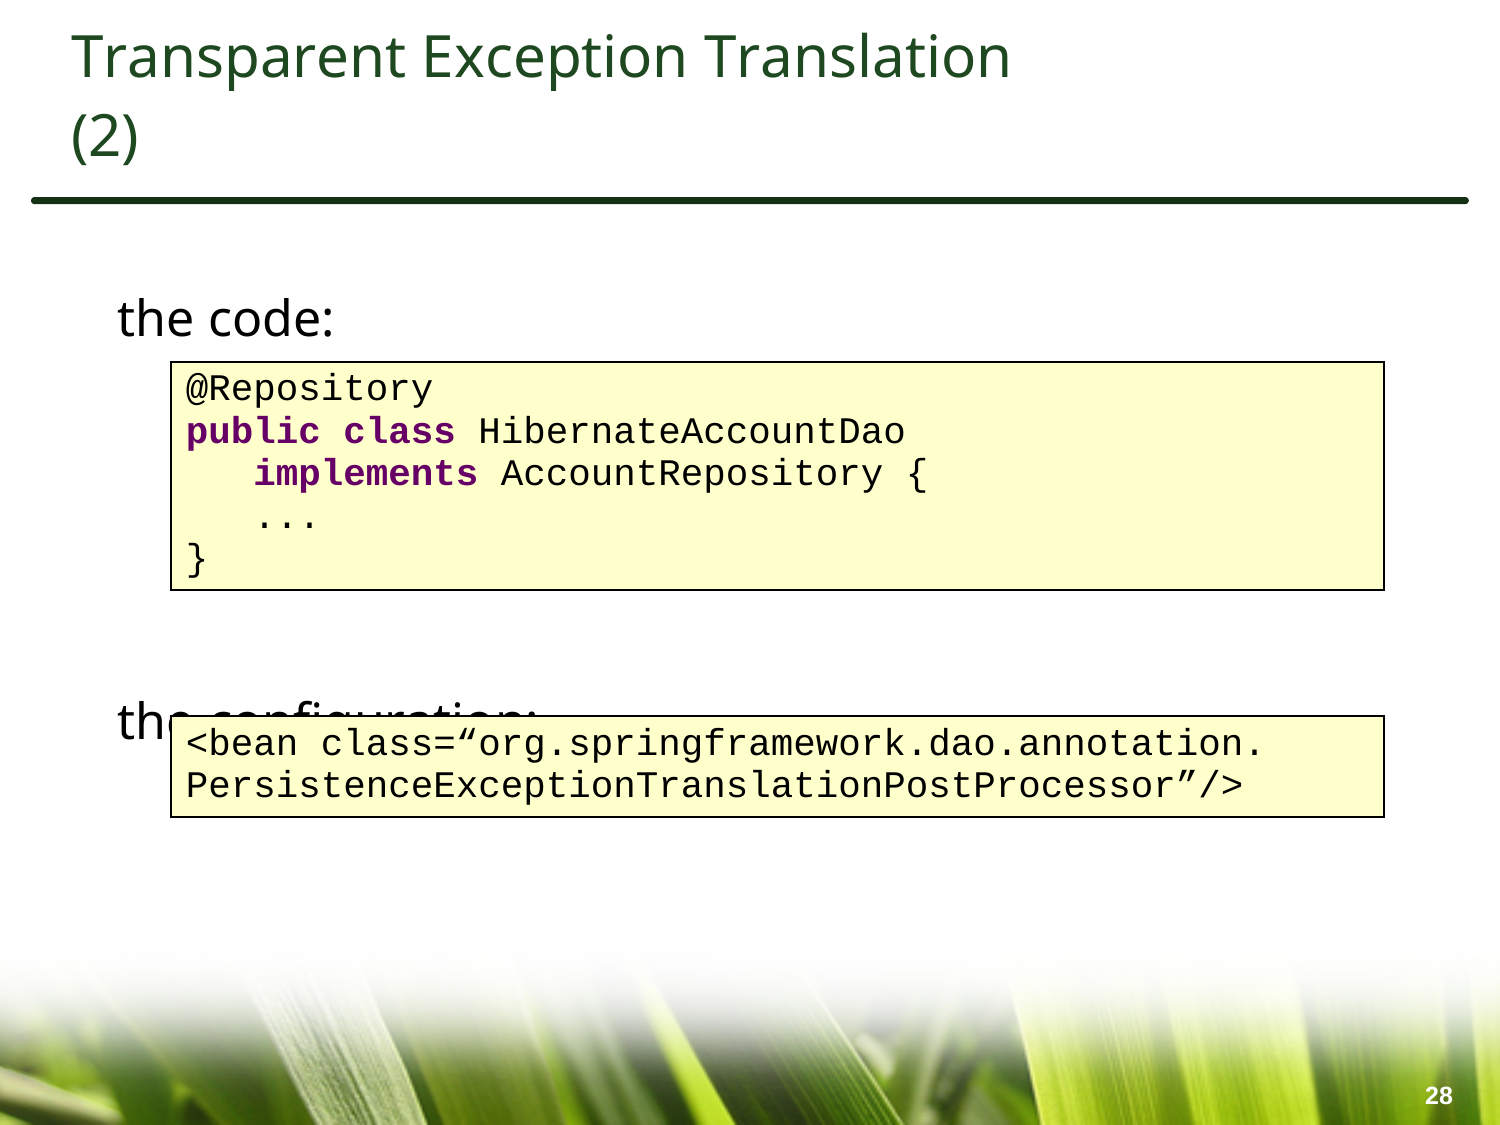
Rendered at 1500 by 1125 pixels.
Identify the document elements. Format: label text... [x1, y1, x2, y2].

text_box <bean class=“org.springframework.dao.annotation. PersistenceExceptionTranslationPostProcessor”/> [171, 716, 1384, 817]
title Transparent Exception Translation (2) [56, 13, 1089, 176]
picture [0, 944, 1500, 1125]
list the code: the configuration: [103, 275, 1394, 938]
text_box @Repository public class HibernateAccountDao implements AccountRepository { ... } [171, 361, 1384, 590]
